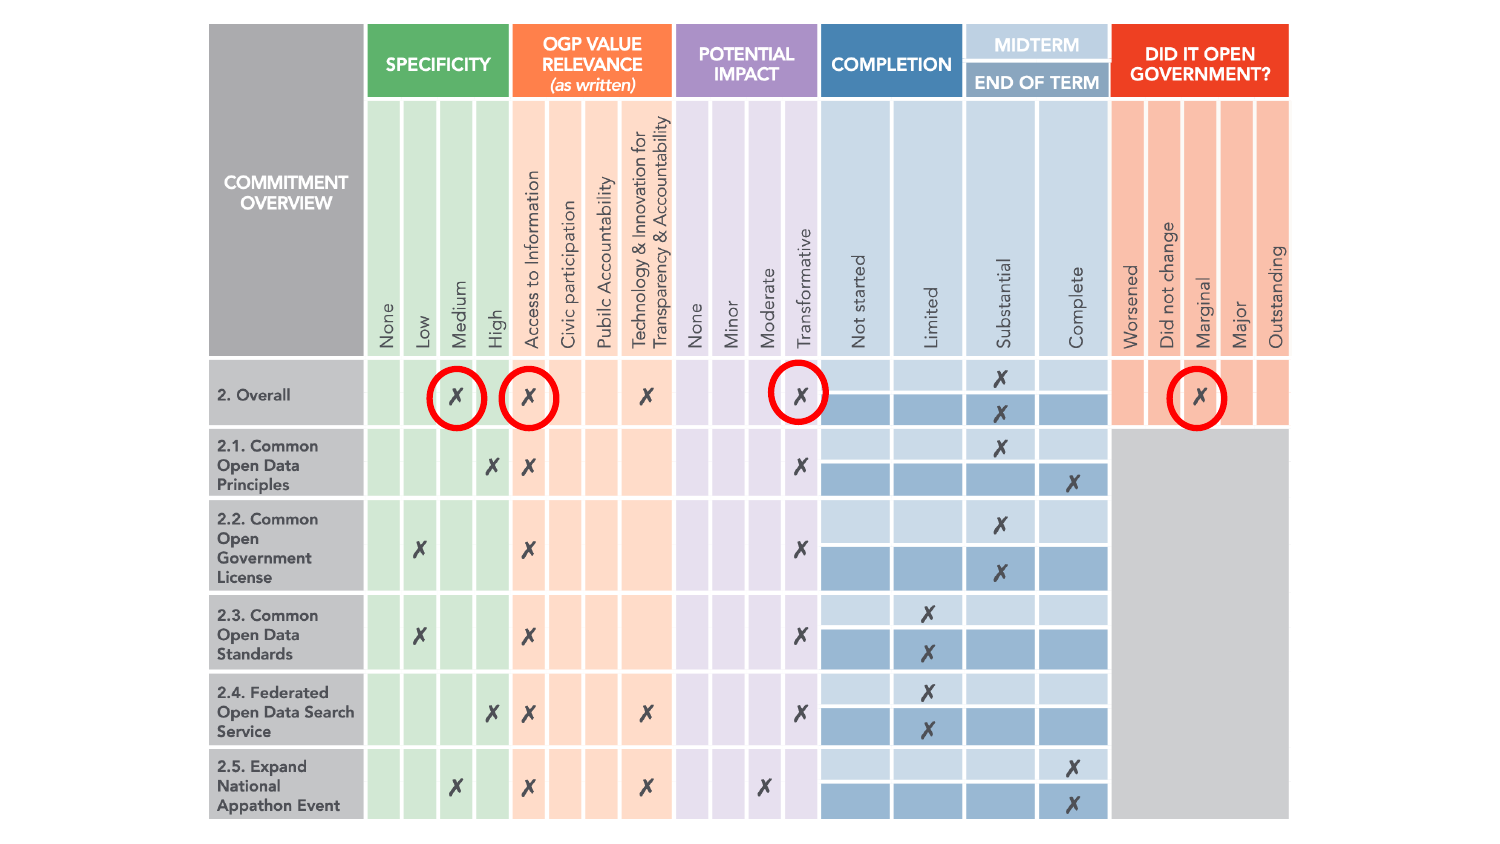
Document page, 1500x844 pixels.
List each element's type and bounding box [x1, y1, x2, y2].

picture [208, 24, 1292, 819]
